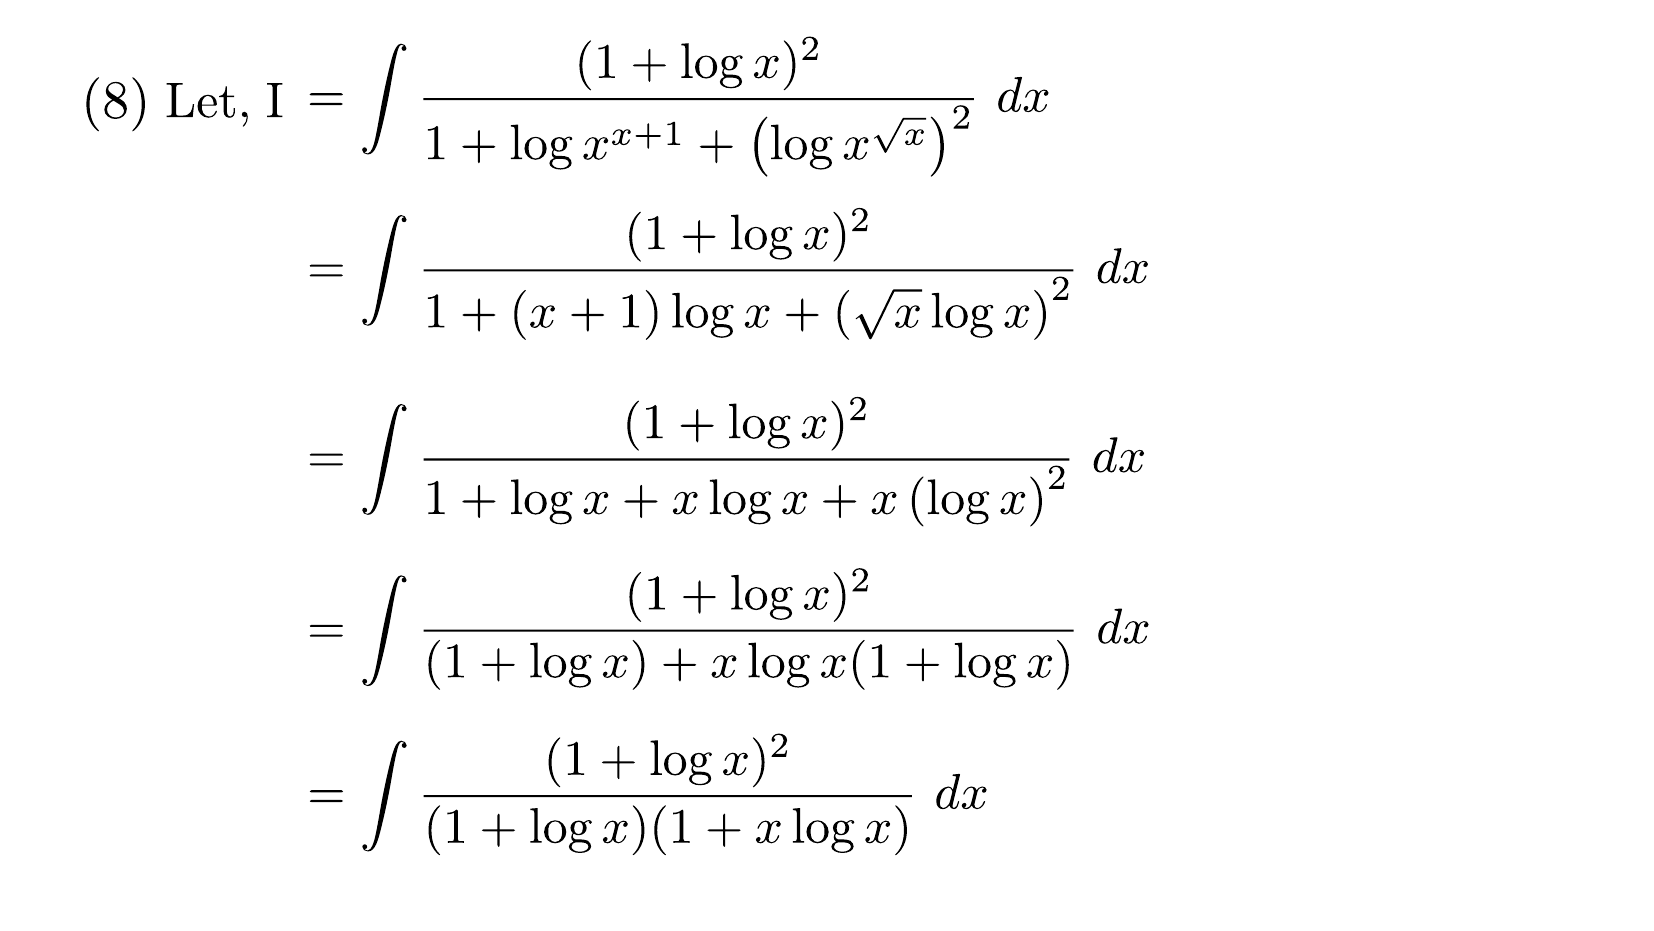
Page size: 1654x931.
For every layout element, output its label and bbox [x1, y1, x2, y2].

text_box [309, 396, 1145, 527]
text_box [309, 568, 1149, 690]
title [47, 37, 1607, 898]
text_box [309, 36, 1049, 177]
text_box [166, 83, 248, 127]
text_box [267, 83, 283, 118]
text_box [309, 207, 1148, 340]
text_box [309, 733, 987, 856]
text_box [83, 77, 145, 132]
